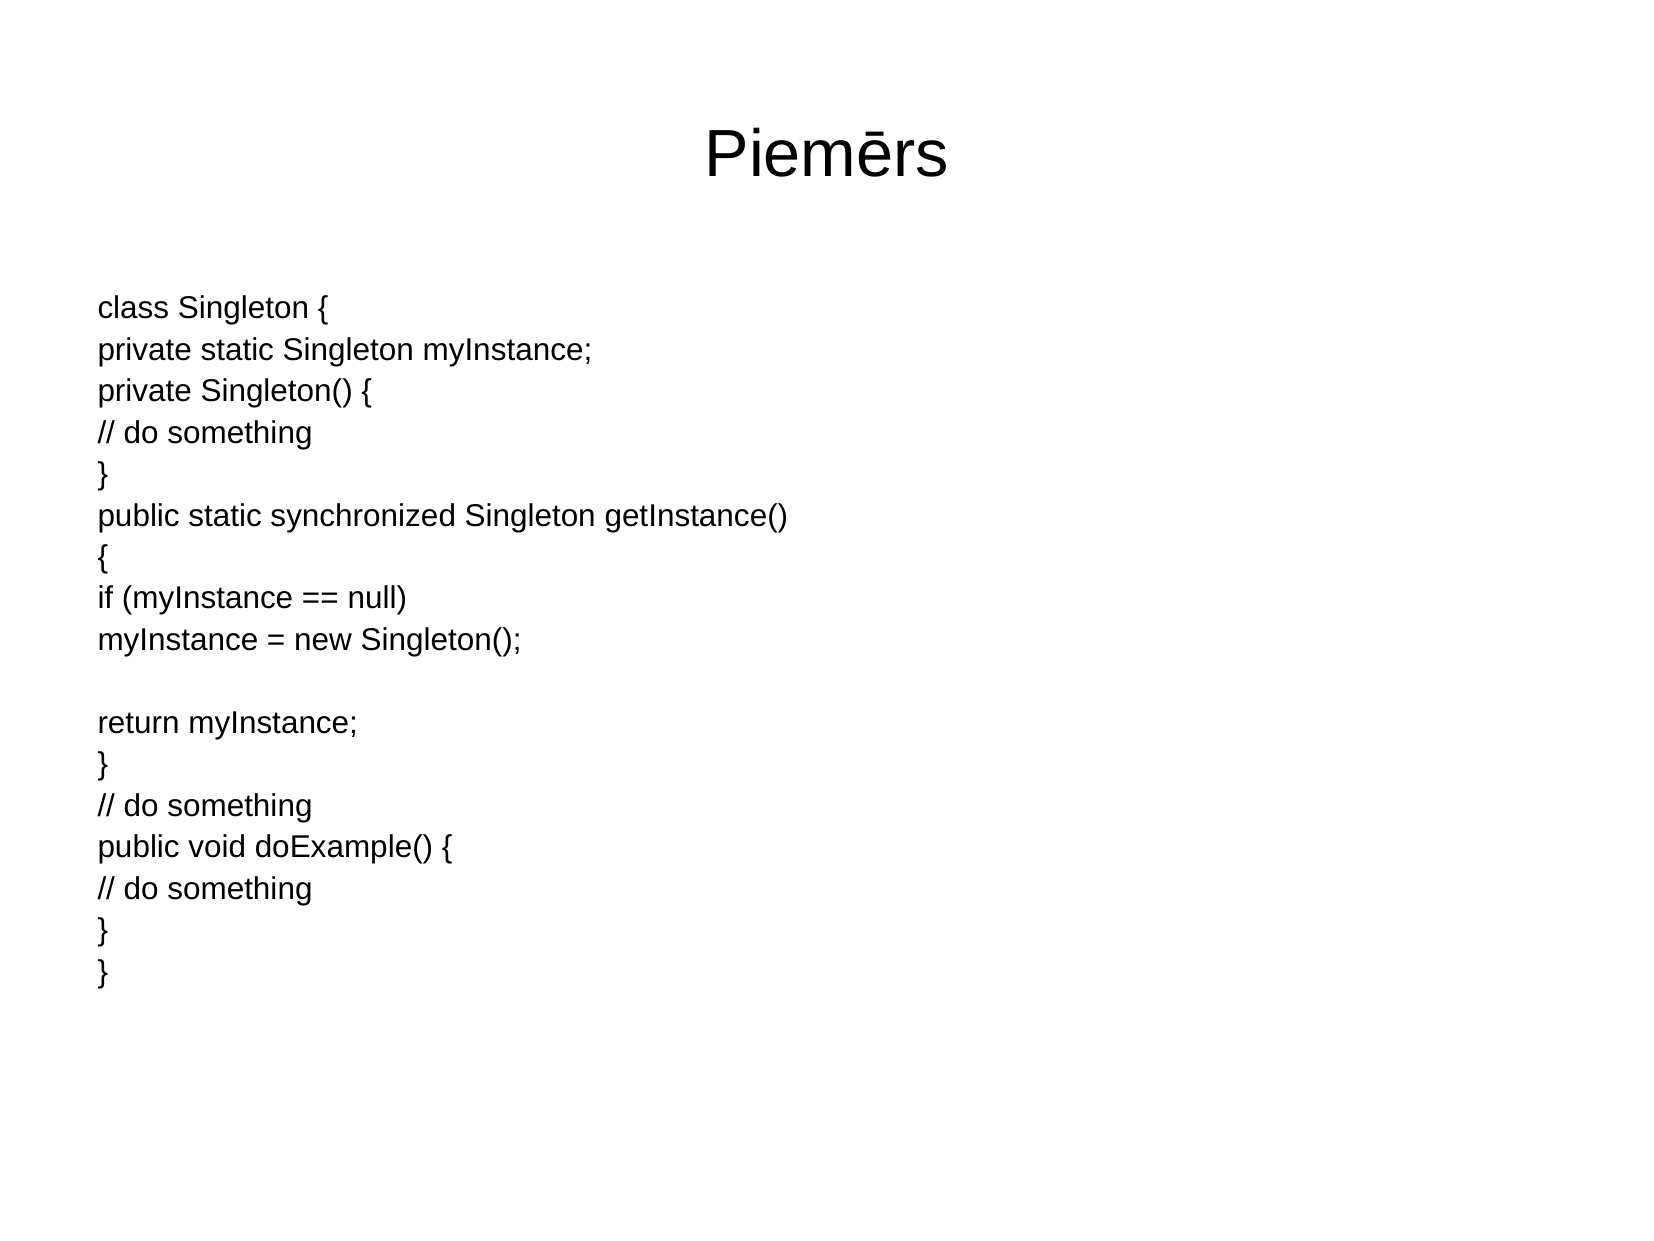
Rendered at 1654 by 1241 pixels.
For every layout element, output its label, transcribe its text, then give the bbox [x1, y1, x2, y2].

title Piemērs [82, 49, 1571, 257]
list class Singleton { private static Singleton myInstance; private Singleton() { // do something } public static synchronized Singleton getInstance() { if (myInstance == null) myInstance = new Singleton(); return myInstance; } // do something public void doExample() { // do something } } [82, 290, 1571, 1010]
